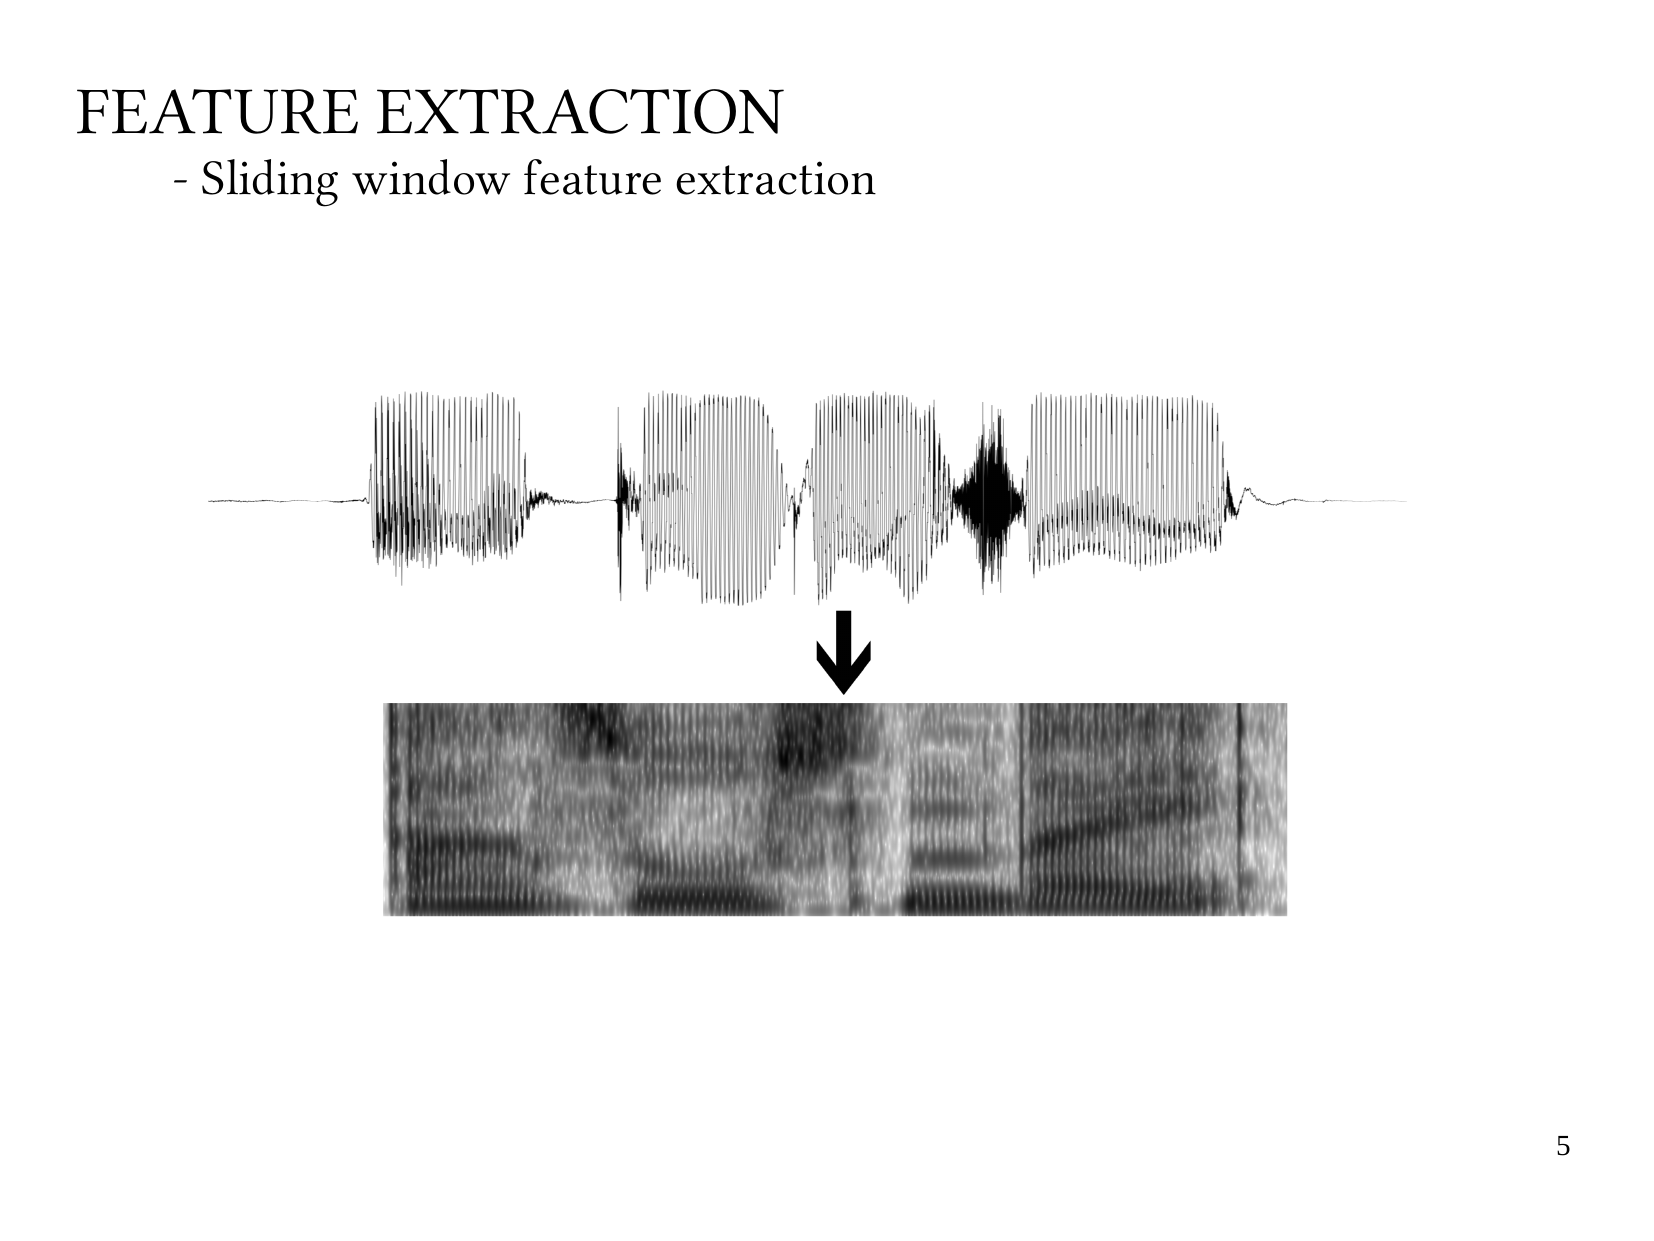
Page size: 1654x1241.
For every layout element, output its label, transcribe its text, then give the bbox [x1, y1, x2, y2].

picture [195, 374, 1421, 939]
subtitle FEATURE EXTRACTION - Sliding window feature extraction GMM MONOPHONE TRAINING GMM TRIPHONE TRAINING DNN TRAINING DECODING [60, 72, 1549, 1216]
